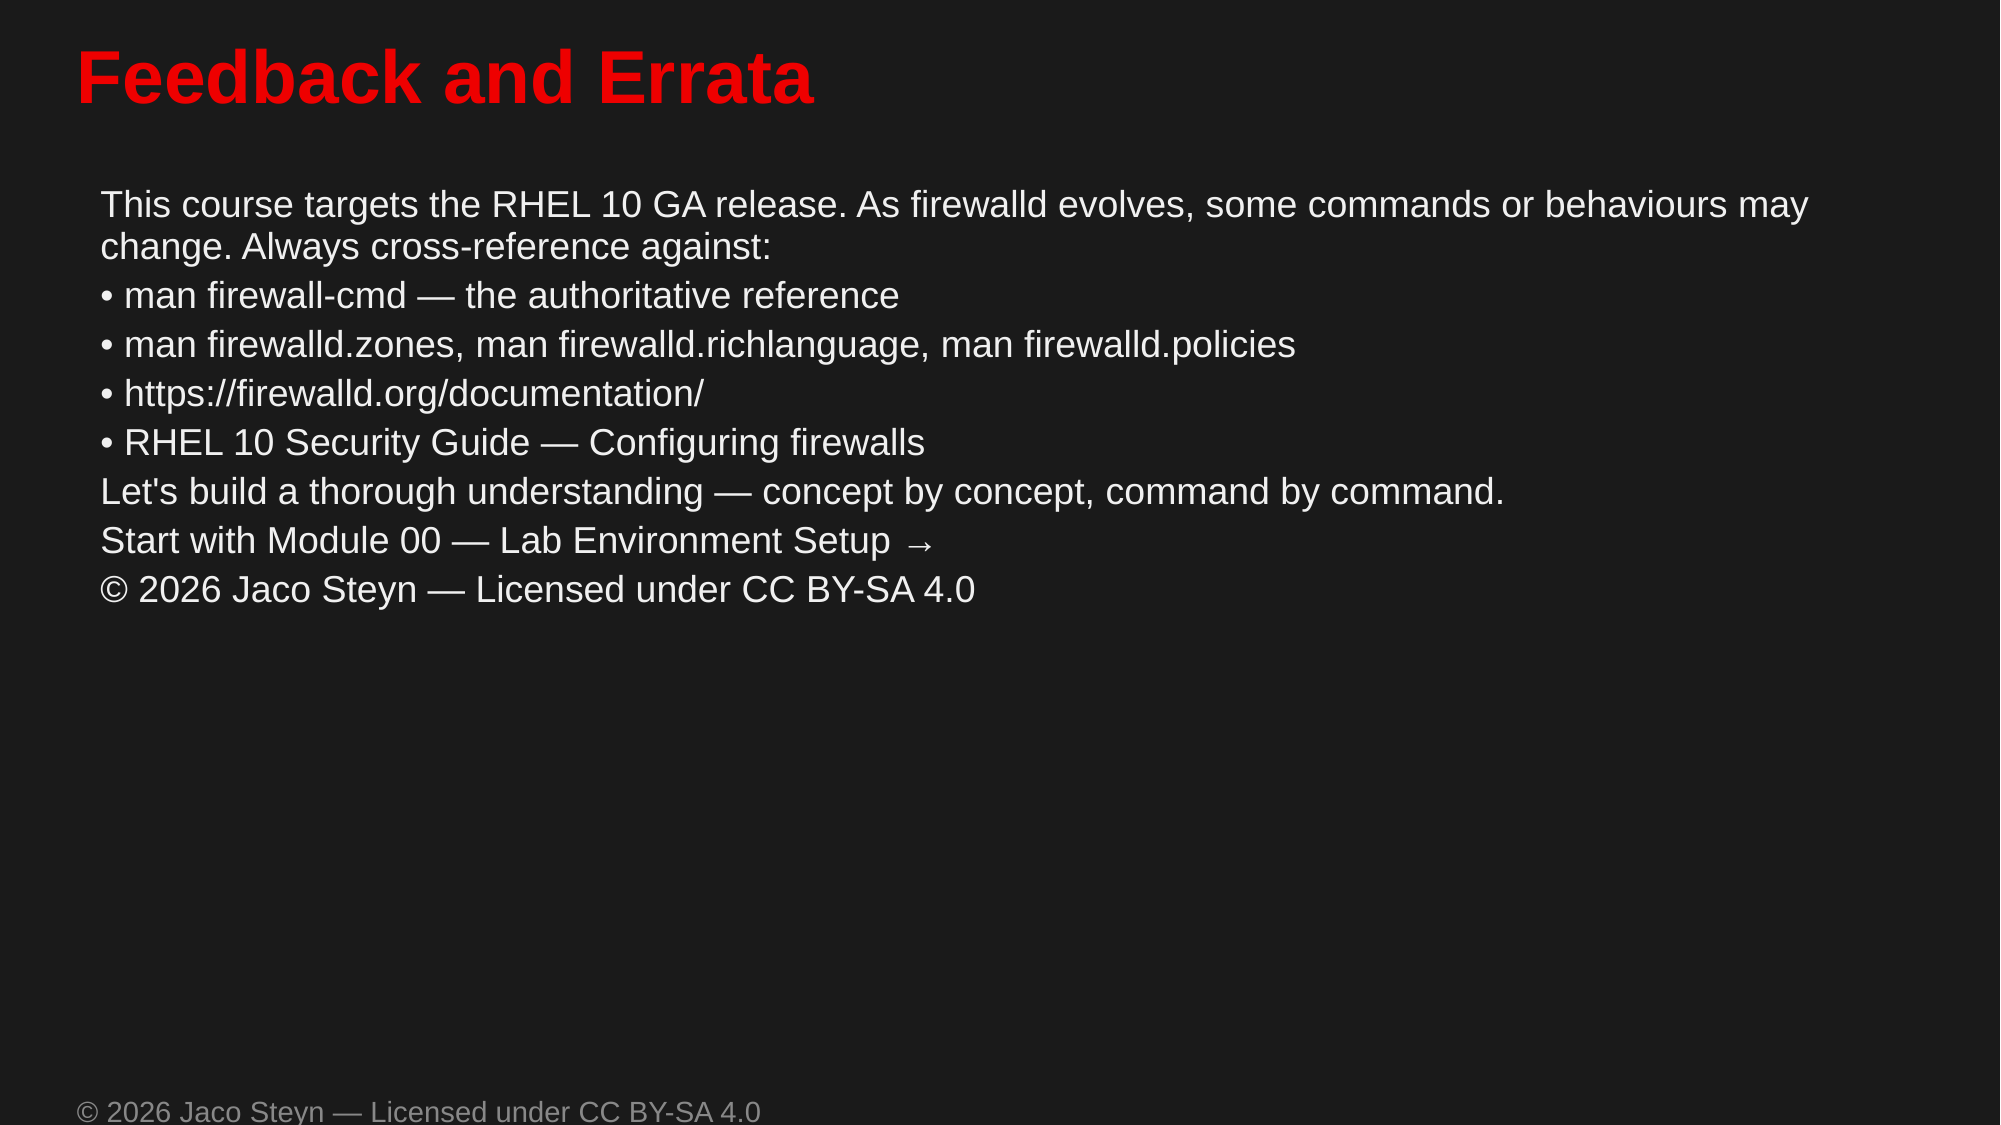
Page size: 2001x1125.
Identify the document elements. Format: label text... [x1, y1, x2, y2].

text_box This course targets the RHEL 10 GA release. As firewalld evolves, some commands or behaviours may change. Always cross-reference against: • man firewall-cmd — the authoritative reference • man firewalld.zones, man firewalld.richlanguage, man firewalld.policies • https://firewalld.org/documentation/ • RHEL 10 Security Guide — Configuring firewalls Let's build a thorough understanding — concept by concept, command by command. Start with Module 00 — Lab Environment Setup → © 2026 Jaco Steyn — Licensed under CC BY-SA 4.0 [59, 171, 1942, 1083]
text_box © 2026 Jaco Steyn — Licensed under CC BY-SA 4.0 [59, 1083, 1942, 1120]
text_box Feedback and Errata [59, 23, 1942, 154]
